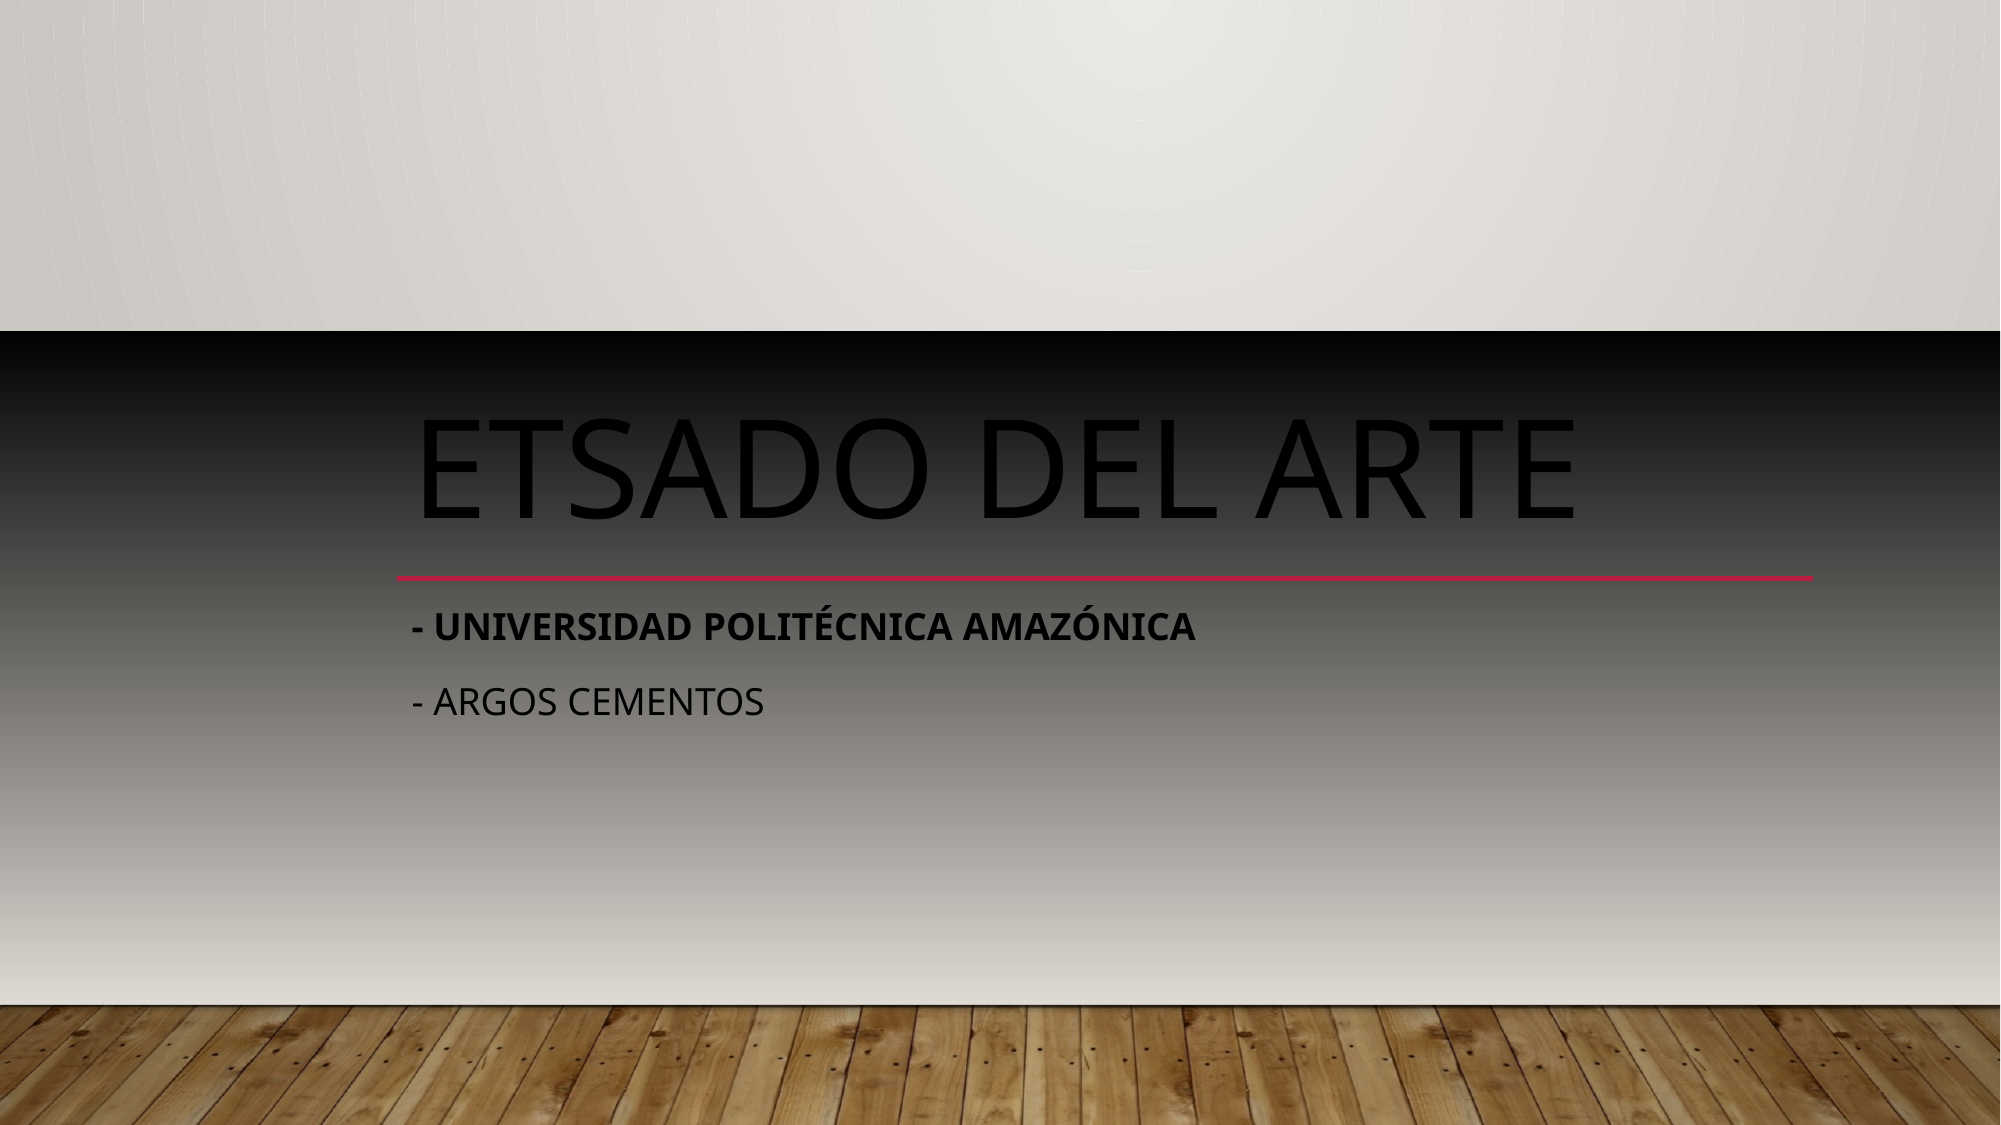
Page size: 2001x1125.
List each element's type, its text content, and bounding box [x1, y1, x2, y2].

title Etsado del arte [396, 131, 1814, 549]
subtitle - UNIVERSIDAD POLITÉCNICA AMAZÓNICA - Argos cementos [396, 579, 1814, 740]
